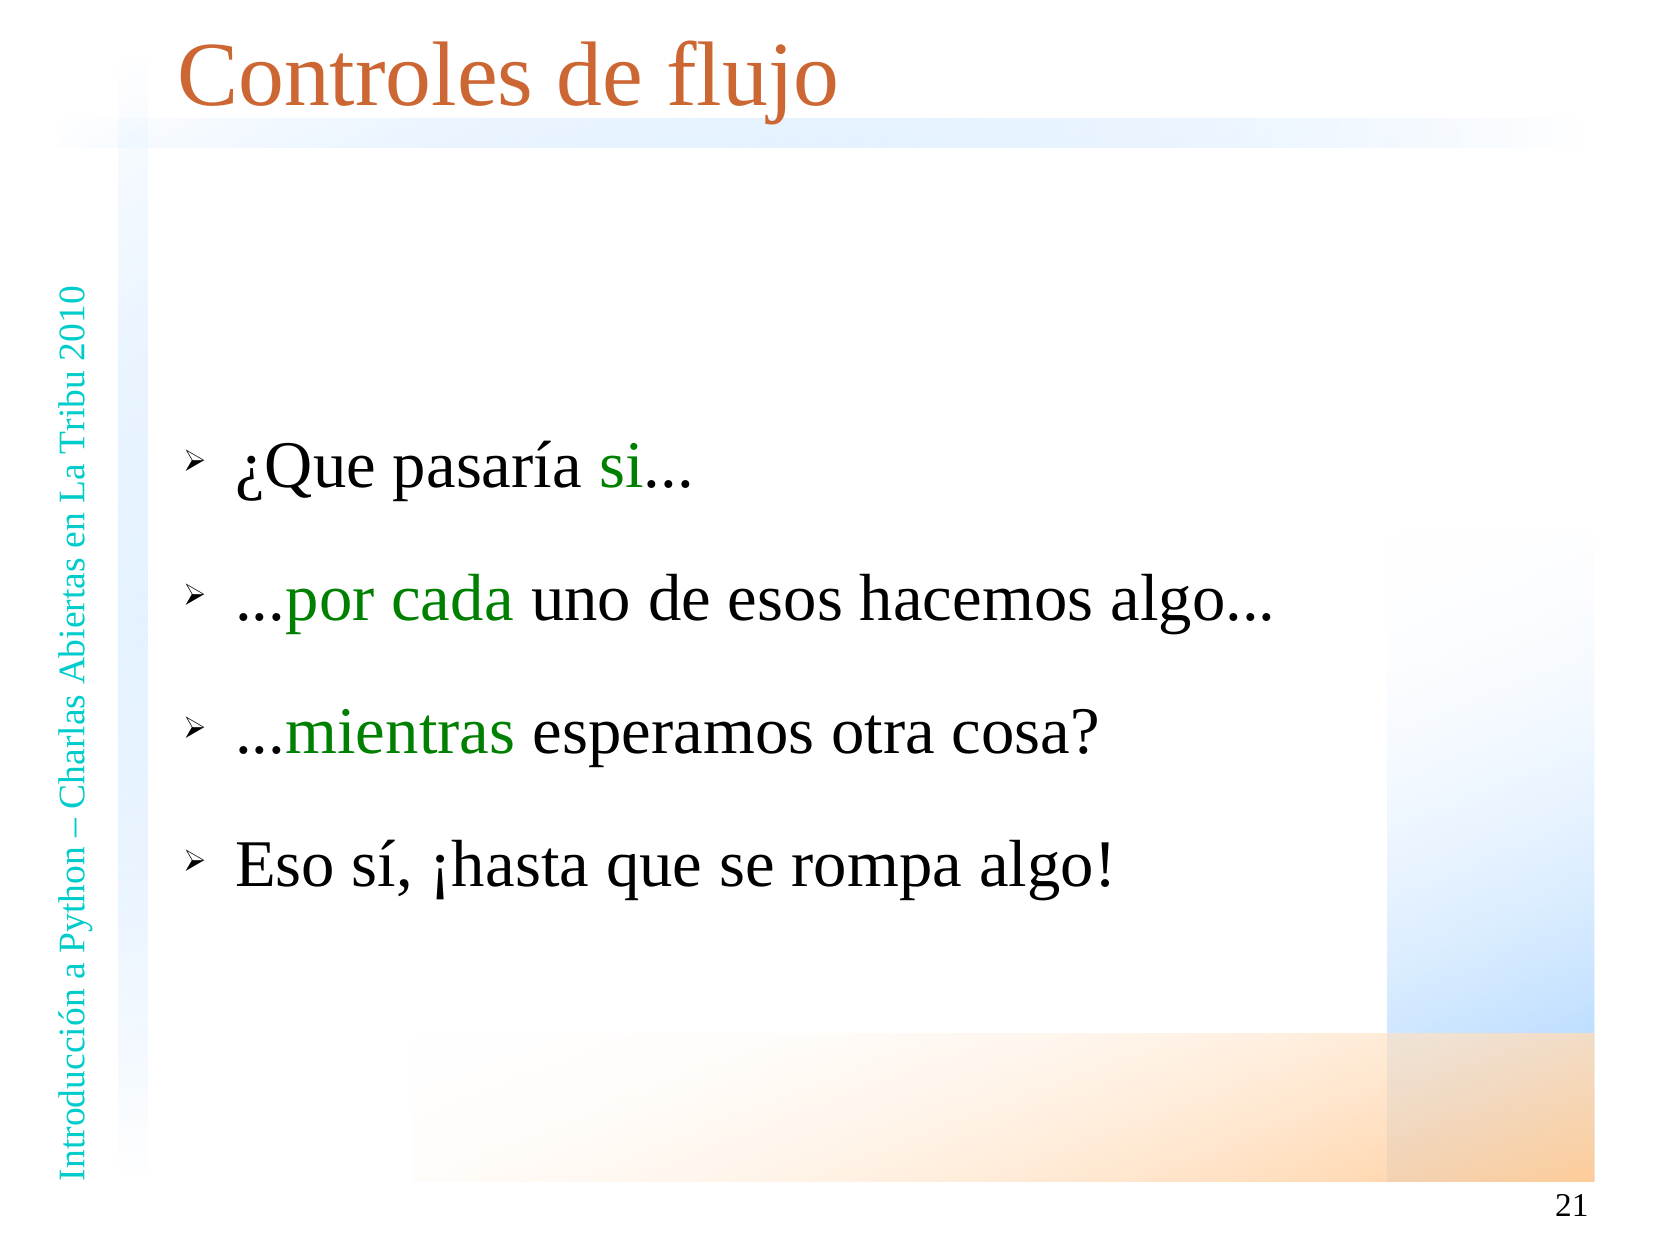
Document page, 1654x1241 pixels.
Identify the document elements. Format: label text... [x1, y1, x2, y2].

subtitle ¿Que pasaría si... ...por cada uno de esos hacemos algo... ...mientras esperamos otra cosa? Eso sí, ¡hasta que se rompa algo! [147, 147, 1595, 1182]
title Controles de flujo [177, 0, 1595, 147]
